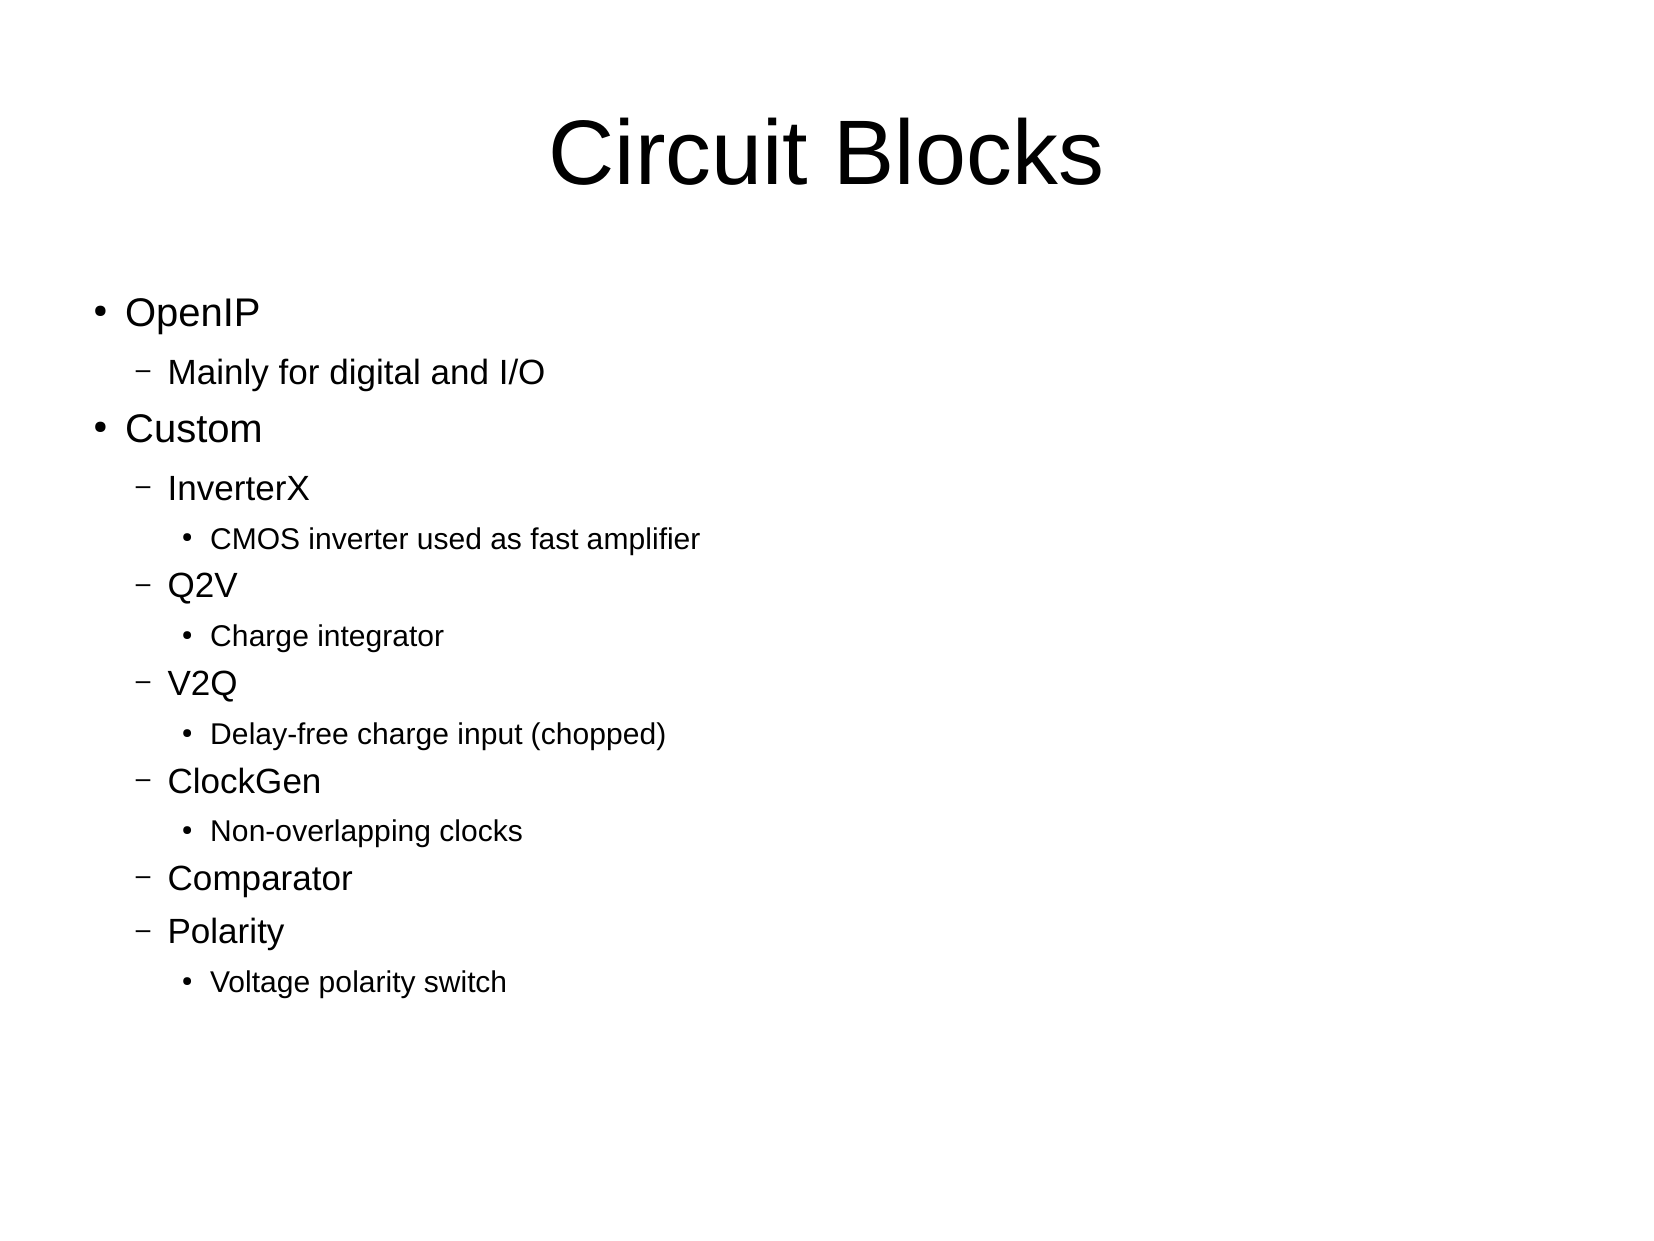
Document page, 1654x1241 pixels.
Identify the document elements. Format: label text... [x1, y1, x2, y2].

title Circuit Blocks [82, 49, 1571, 257]
list OpenIP Mainly for digital and I/O Custom InverterX CMOS inverter used as fast amplifier Q2V Charge integrator V2Q Delay-free charge input (chopped) ClockGen Non-overlapping clocks Comparator Polarity Voltage polarity switch [82, 290, 1538, 1010]
